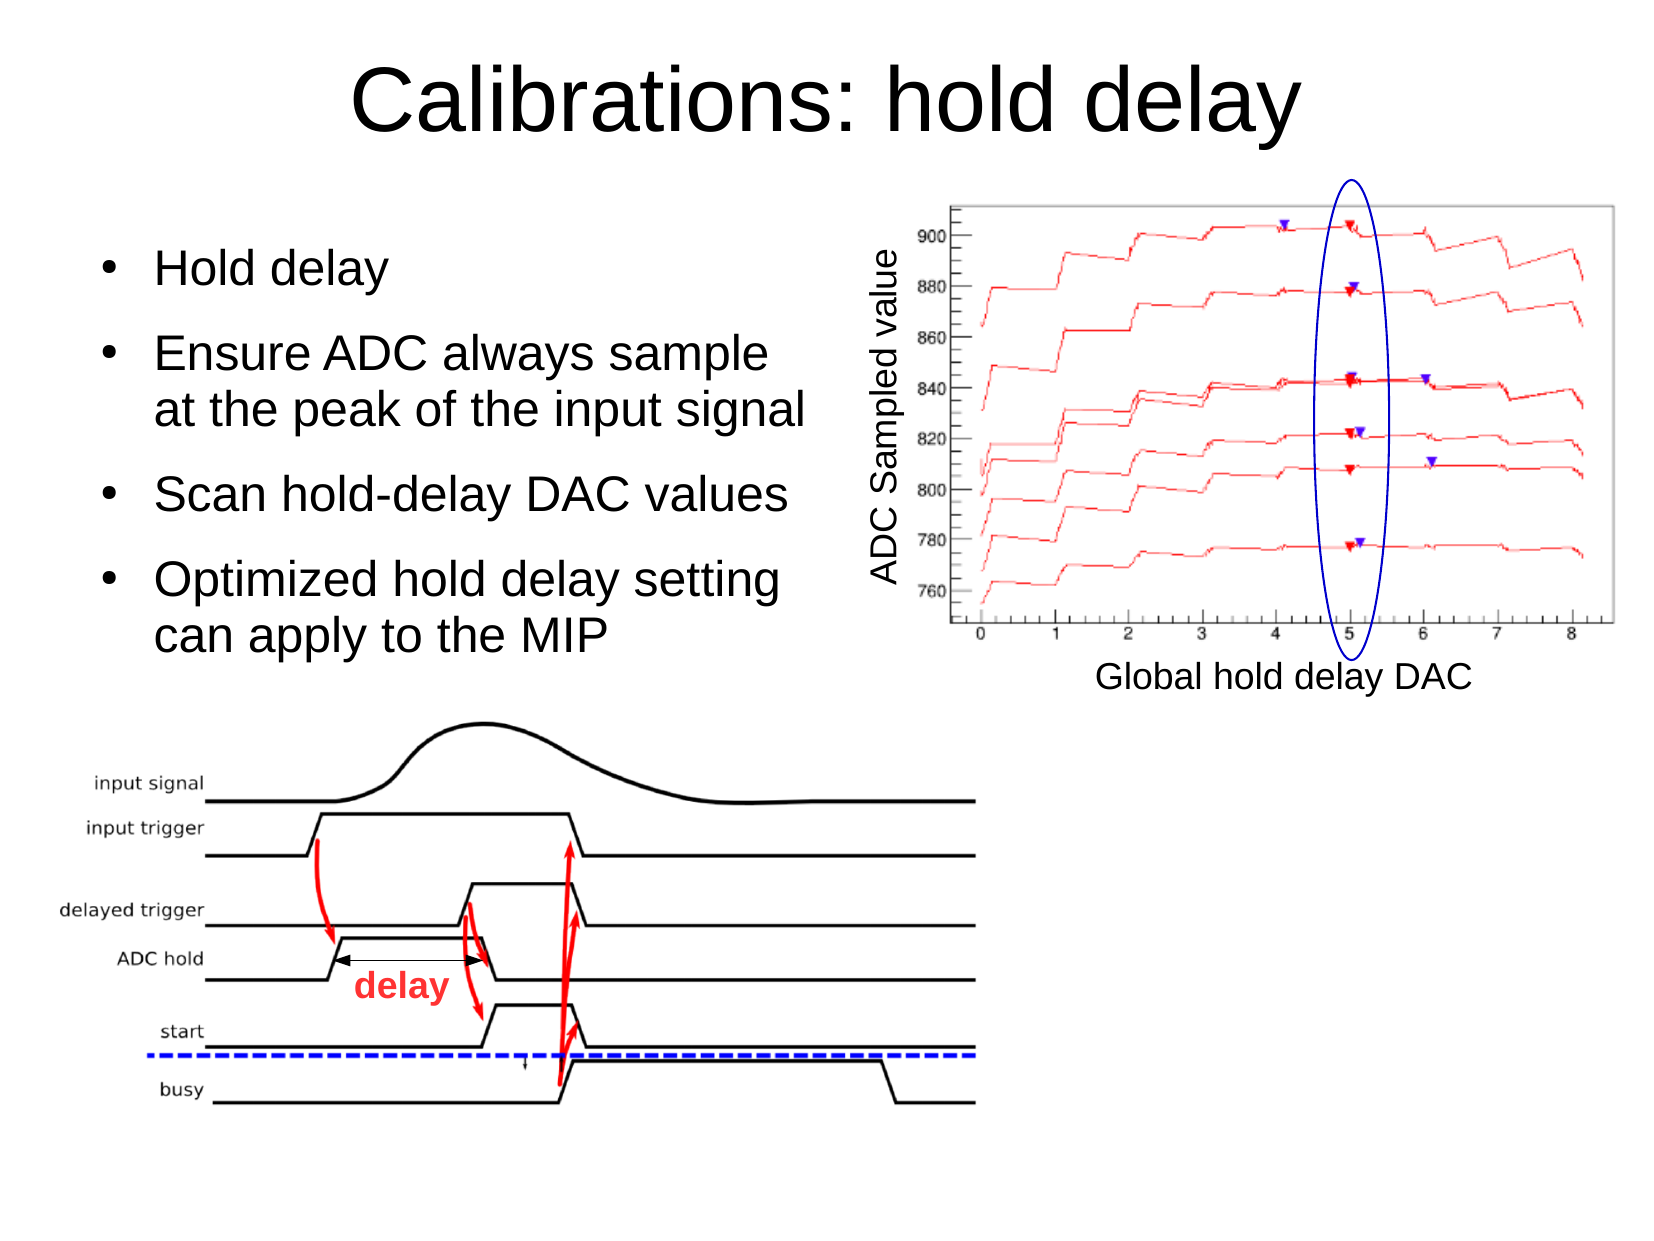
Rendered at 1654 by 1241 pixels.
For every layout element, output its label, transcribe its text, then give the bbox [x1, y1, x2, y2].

title Calibrations: hold delay [82, 48, 1571, 152]
text_box Global hold delay DAC [1080, 648, 1501, 706]
picture [1316, 182, 1388, 648]
picture [1356, 179, 1647, 667]
list Hold delay Ensure ADC always sample at the peak of the input signal Scan hold-delay DAC values Optimized hold delay setting can apply to the MIP [82, 240, 809, 689]
text_box delay [339, 957, 550, 1015]
text_box ADC Sampled value [855, 210, 912, 601]
picture [30, 689, 1003, 1126]
picture [885, 179, 1348, 667]
